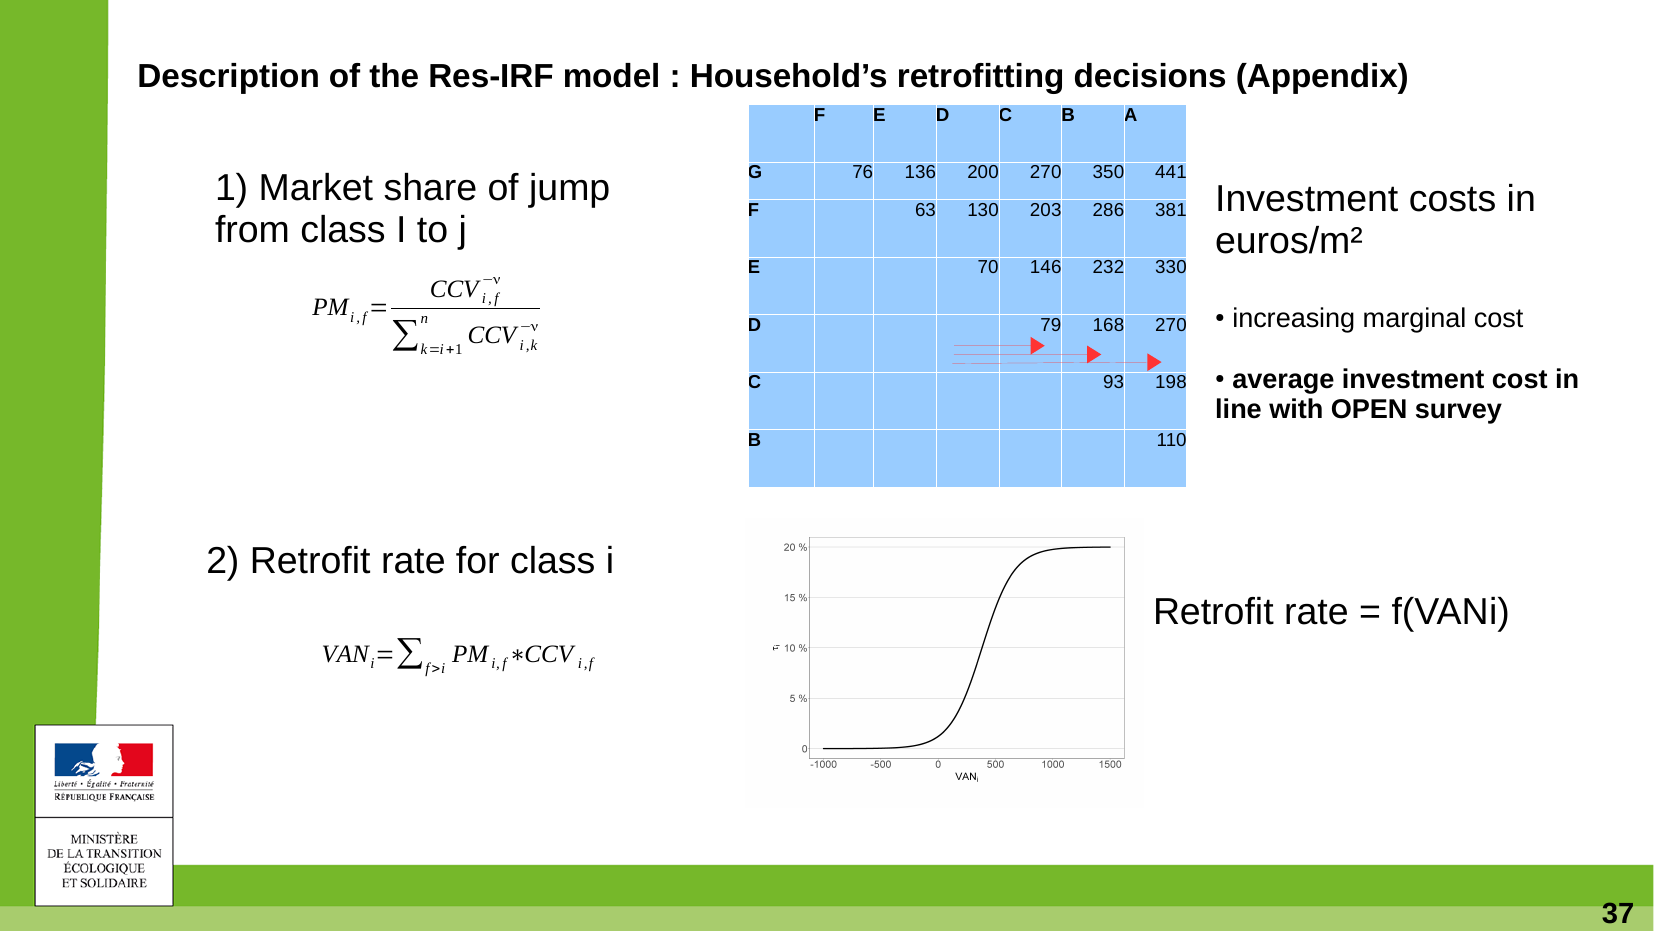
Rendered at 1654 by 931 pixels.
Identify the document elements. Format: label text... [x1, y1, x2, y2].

table_cell [874, 315, 936, 372]
text_box 1) Market share of jump from class I to j [200, 158, 629, 258]
table_cell [937, 430, 999, 487]
table_cell 93 [1062, 373, 1124, 429]
table_cell 286 [1062, 200, 1124, 257]
table_cell [874, 258, 936, 314]
text_box 2) Retrofit rate for class i [191, 531, 669, 631]
table_cell 110 [1125, 430, 1186, 487]
table_cell [815, 315, 873, 372]
table_cell 110 [1178, 434, 1184, 445]
table_cell 198 [1125, 373, 1186, 429]
table_cell 76 [815, 163, 873, 199]
table_header B [1062, 105, 1124, 162]
table_header F [815, 105, 873, 162]
table_cell 168 [1062, 355, 1087, 362]
chart [315, 637, 602, 678]
table_cell 270 [1000, 163, 1061, 199]
table_cell [1000, 373, 1061, 429]
title Description of the Res-IRF model : Household’s retrofitting decisions (Appendix) [137, 37, 1571, 116]
table_header C [1000, 105, 1061, 162]
table_cell 203 [1000, 200, 1061, 257]
table_cell [815, 200, 873, 257]
table_cell [937, 315, 999, 372]
table_cell [937, 373, 999, 429]
table_header D [939, 110, 945, 119]
table_cell [1000, 430, 1061, 487]
table_header E [874, 105, 936, 162]
table_cell 136 [874, 163, 936, 199]
table_cell 168 [1062, 363, 1124, 372]
table_cell 130 [937, 200, 999, 257]
table_header A [1125, 105, 1186, 162]
table_header [749, 105, 814, 162]
table_cell D [751, 320, 757, 329]
table_cell 146 [1000, 258, 1061, 314]
table_cell 79 [1000, 346, 1030, 354]
table_cell 70 [937, 258, 999, 314]
table_cell 232 [1062, 258, 1124, 314]
table_cell 270 [1178, 319, 1184, 330]
table_cell [1062, 430, 1124, 487]
table_cell [815, 258, 873, 314]
table_cell 270 [1125, 363, 1147, 372]
table_cell 330 [1125, 258, 1186, 314]
picture [0, 0, 1654, 931]
table_cell D [749, 315, 814, 372]
table_cell 63 [874, 200, 936, 257]
text_box Investment costs in euros/m² increasing marginal cost average investment cost in line with OPEN survey [1200, 170, 1629, 444]
table_cell F [749, 200, 814, 257]
table_cell 168 [1062, 315, 1124, 362]
table_cell 200 [937, 163, 999, 199]
chart [304, 275, 548, 358]
table_cell [815, 373, 873, 429]
table_cell 79 [1000, 315, 1061, 354]
table_cell 381 [1125, 200, 1186, 257]
table_cell 350 [1062, 163, 1124, 199]
table_cell [815, 430, 873, 487]
table_cell 330 [1178, 261, 1184, 272]
table_cell B [749, 430, 814, 487]
table_cell C [749, 373, 814, 429]
table_cell 441 [1125, 163, 1186, 199]
table_cell 270 [1125, 315, 1186, 372]
table_cell G [749, 163, 814, 199]
table_header D [937, 105, 999, 162]
table_cell E [749, 258, 814, 314]
table_cell 79 [1000, 355, 1061, 363]
text_box Retrofit rate = f(VANi) [1138, 583, 1568, 683]
table_cell [874, 373, 936, 429]
table_cell [874, 430, 936, 487]
table_cell 79 [1000, 363, 1061, 372]
table_cell 270 [1053, 166, 1059, 177]
